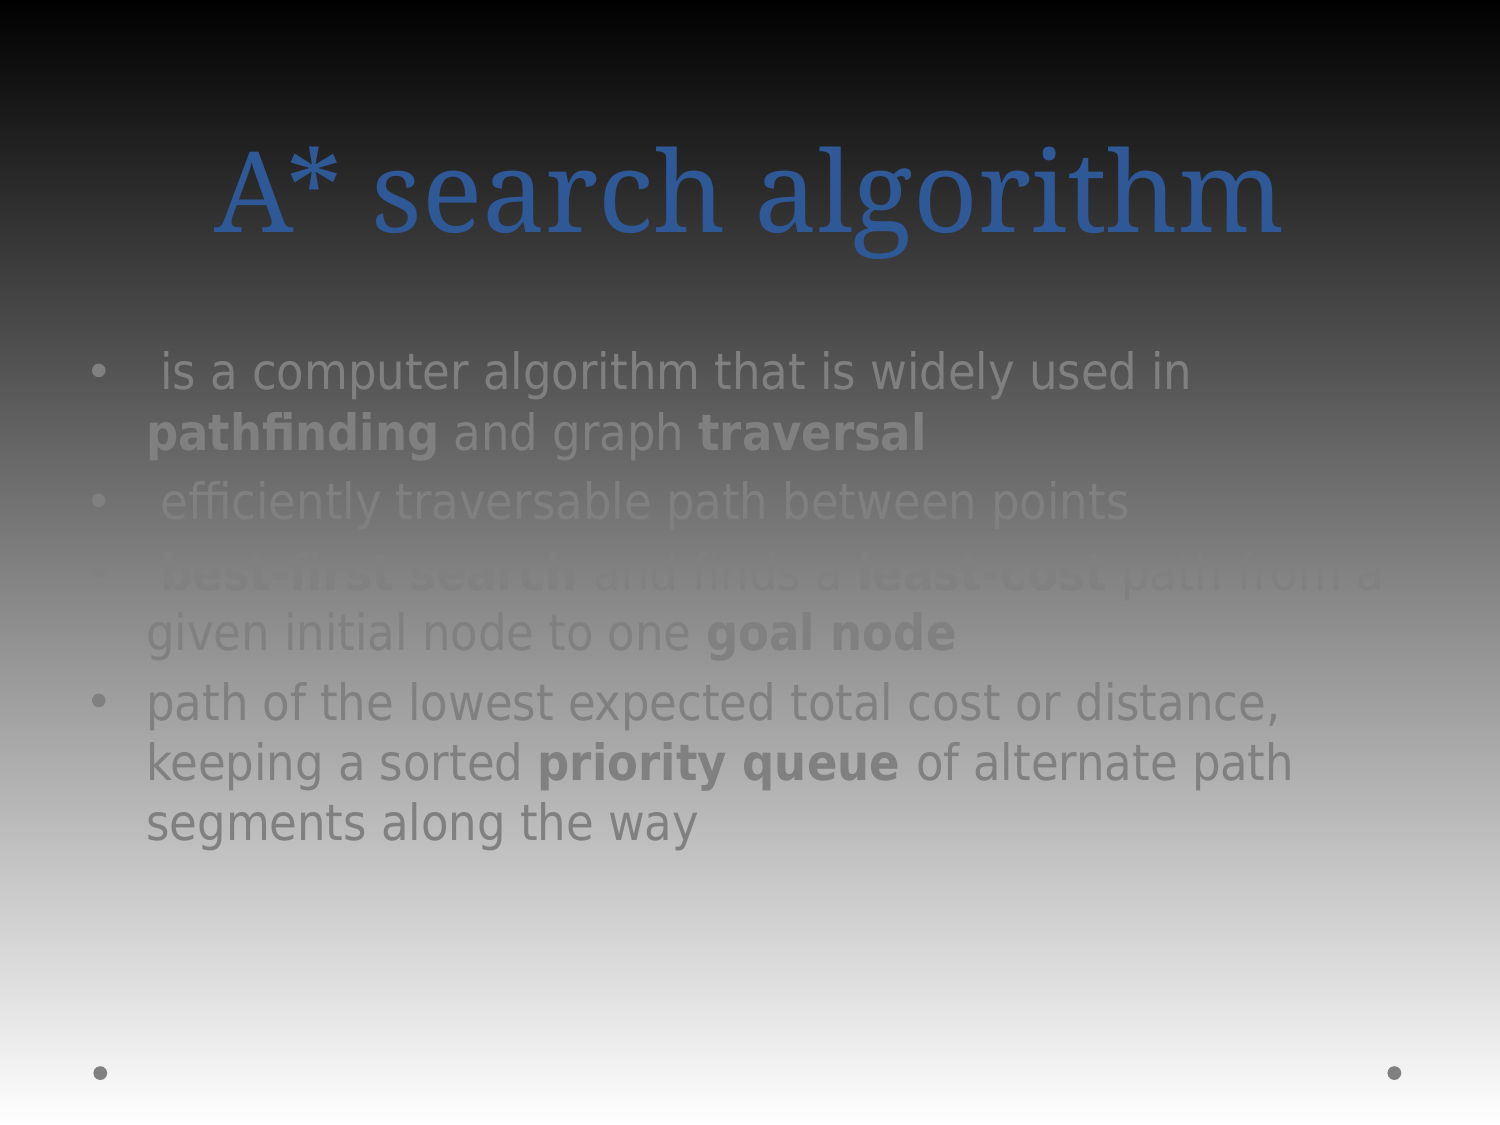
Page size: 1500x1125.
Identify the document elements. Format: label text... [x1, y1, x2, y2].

list is a computer algorithm that is widely used in pathfinding and graph traversal efficiently traversable path between points best-first search and finds a least-cost path from a given initial node to one goal node path of the lowest expected total cost or distance, keeping a sorted priority queue of alternate path segments along the way [75, 262, 1425, 1005]
title A* search algorithm [75, 0, 1425, 262]
